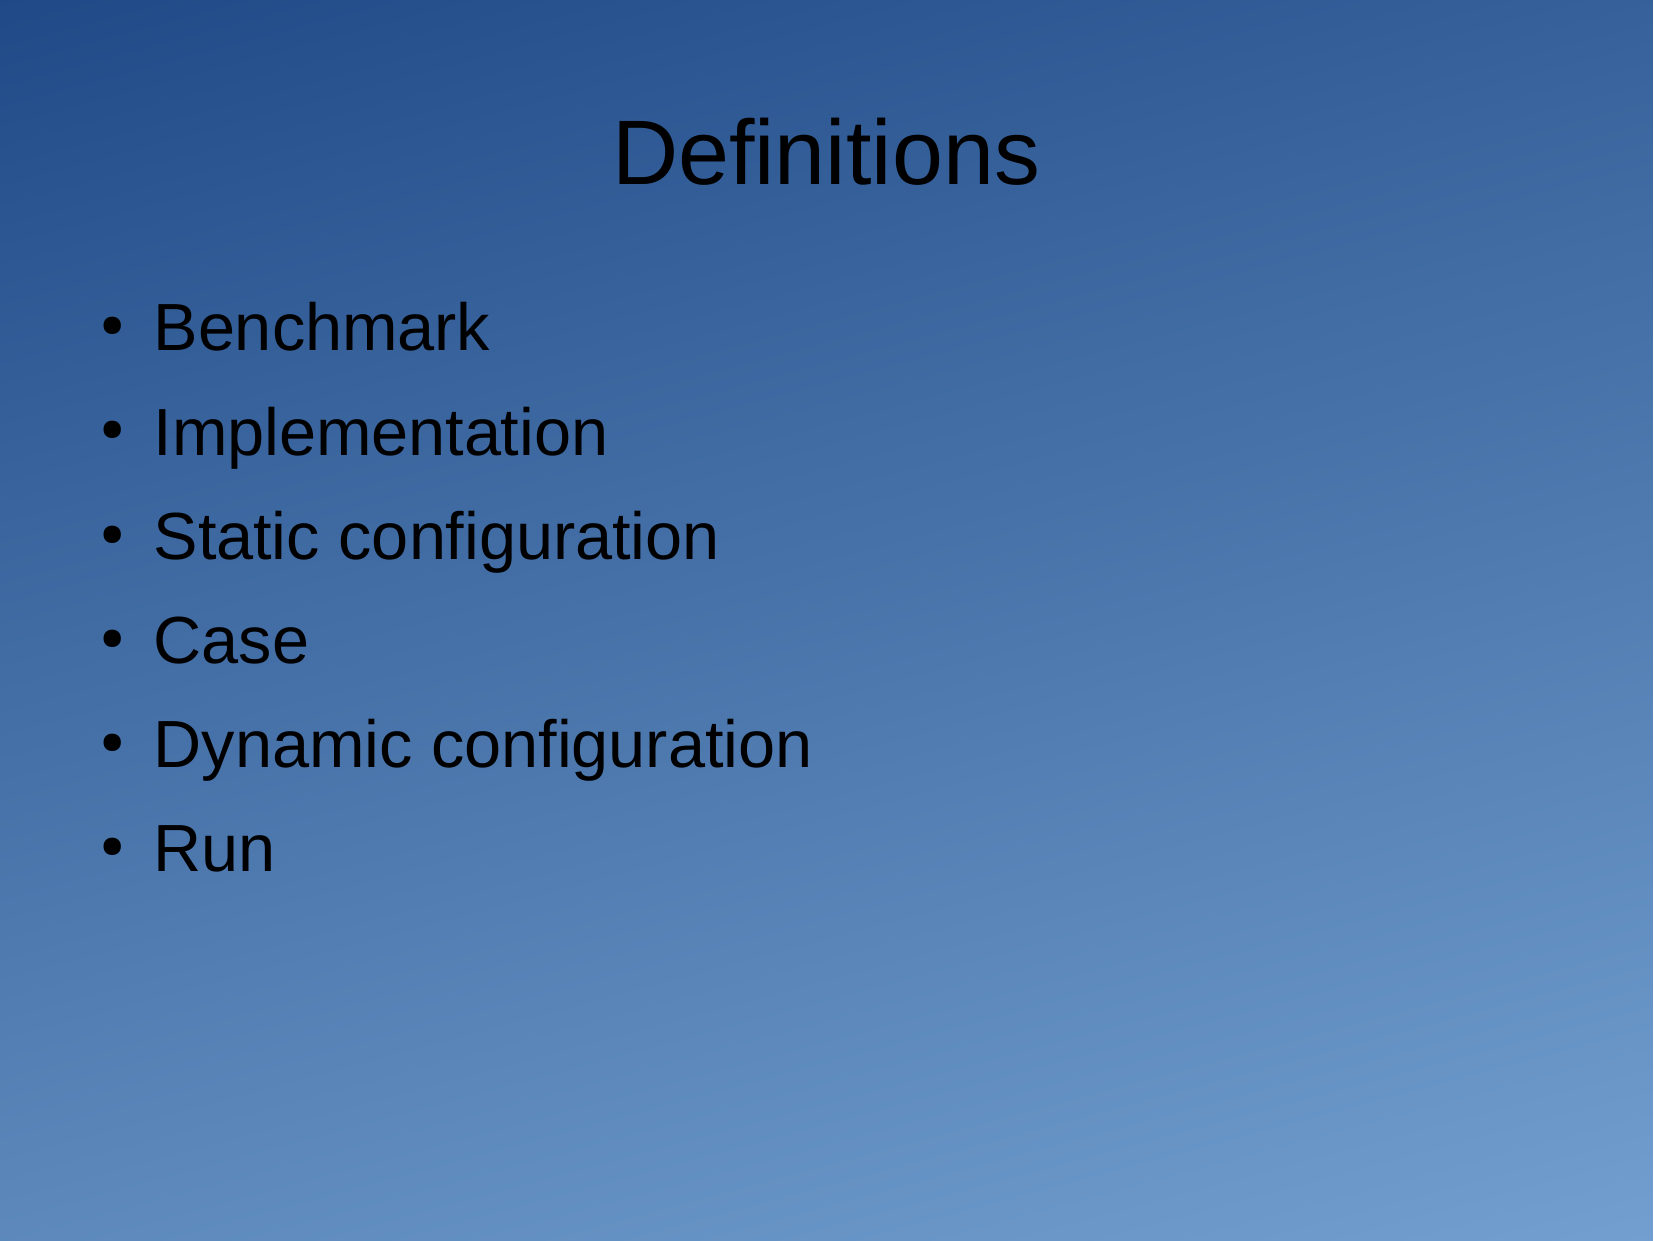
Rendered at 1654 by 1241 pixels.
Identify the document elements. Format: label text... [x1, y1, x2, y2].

title Definitions [82, 49, 1571, 257]
list Benchmark Implementation Static configuration Case Dynamic configuration Run [82, 290, 1571, 1010]
